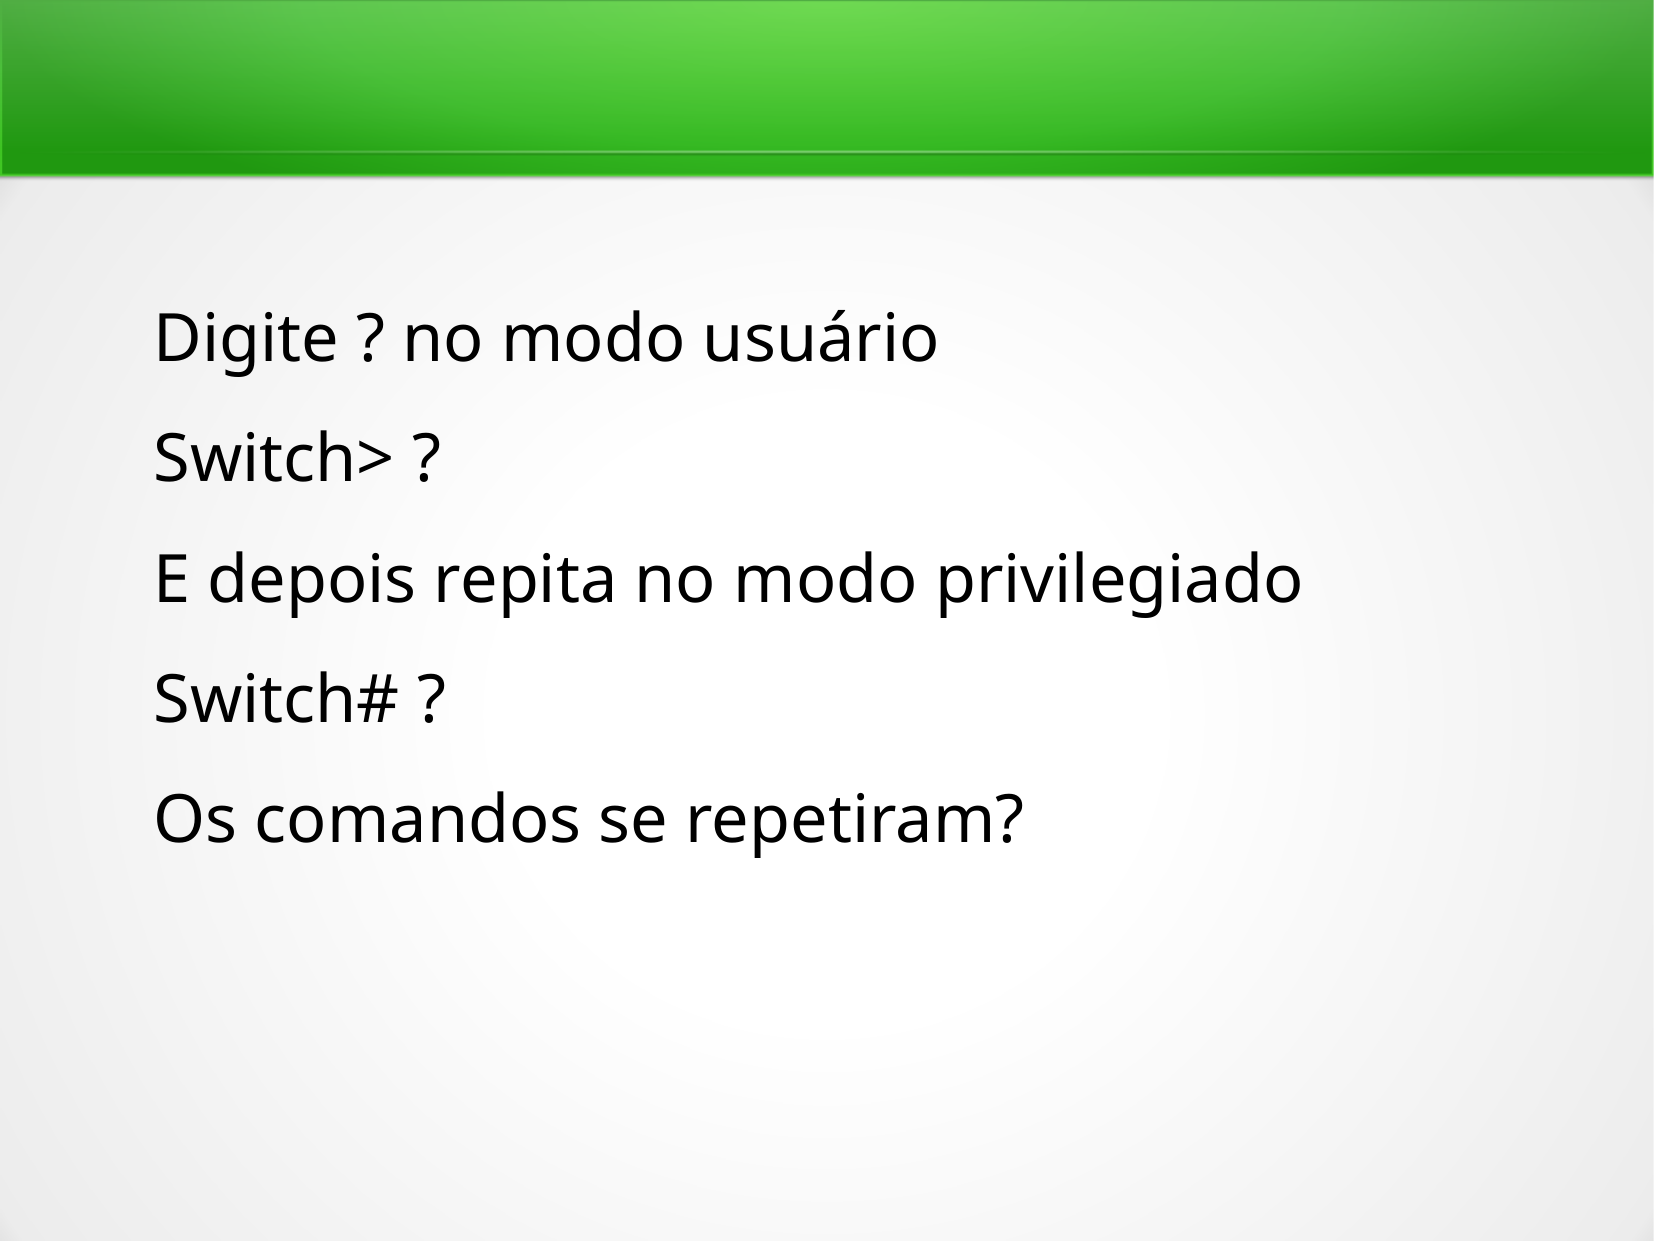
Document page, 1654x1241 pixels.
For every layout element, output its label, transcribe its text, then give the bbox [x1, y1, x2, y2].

picture [0, 0, 1654, 1241]
list Digite ? no modo usuário Switch> ? E depois repita no modo privilegiado Switch# ? Os comandos se repetiram? [82, 290, 1571, 1010]
